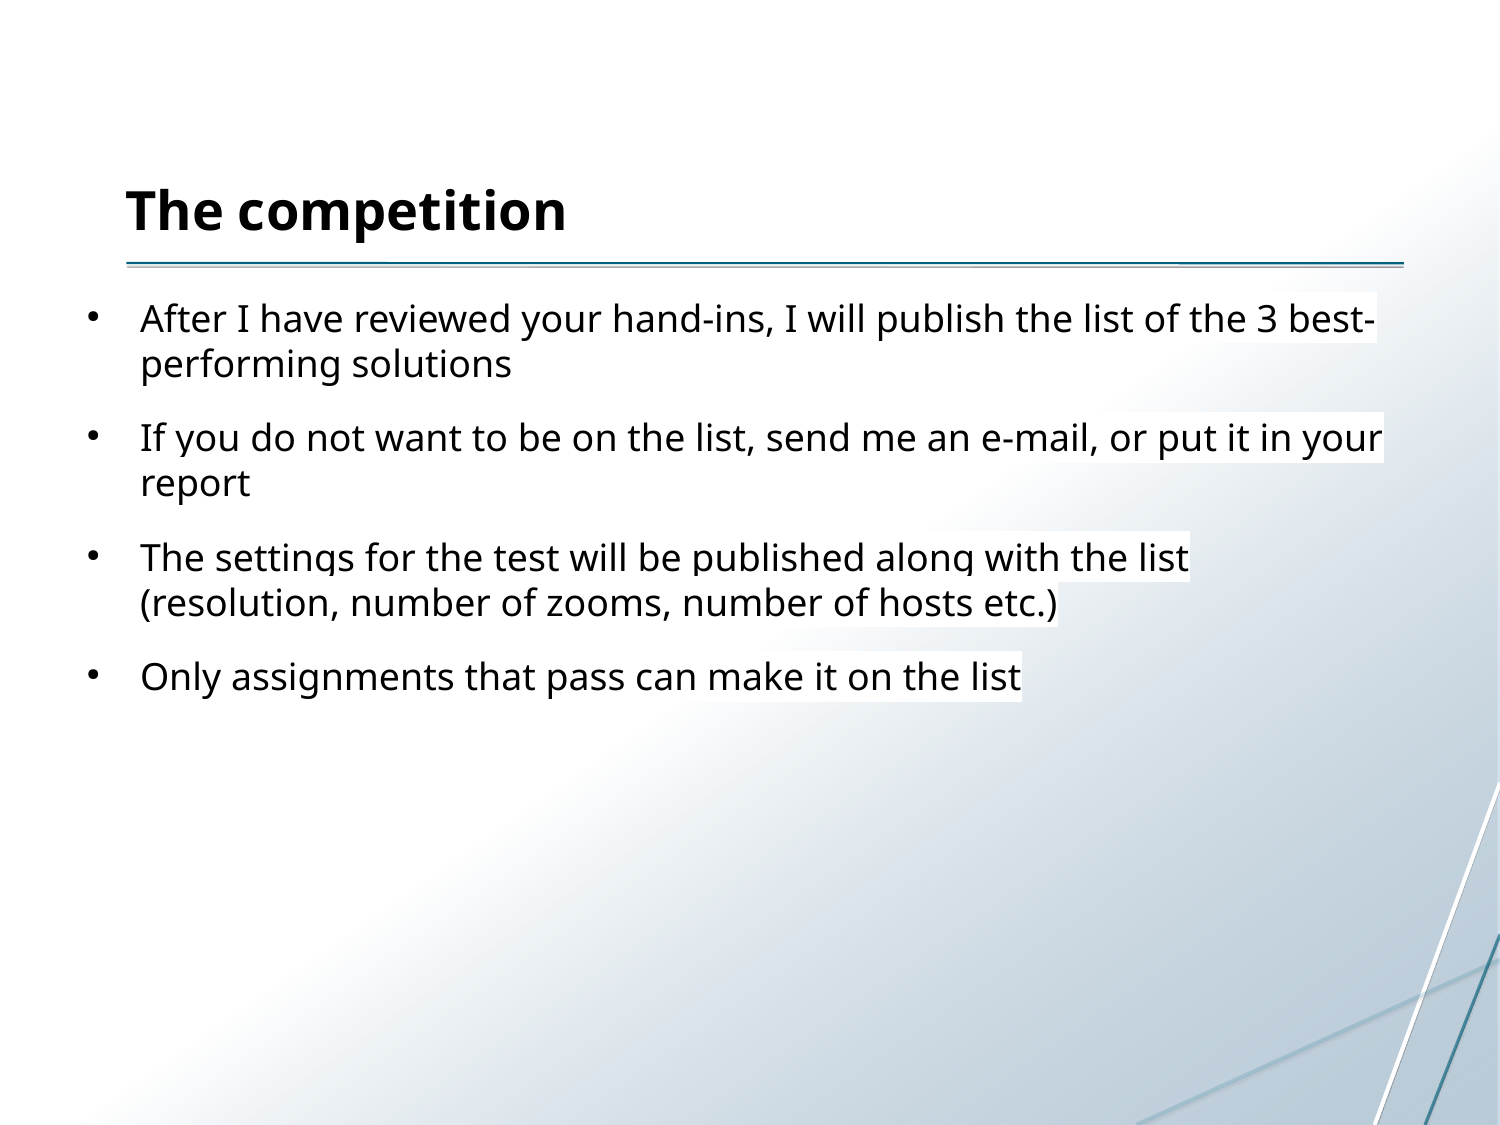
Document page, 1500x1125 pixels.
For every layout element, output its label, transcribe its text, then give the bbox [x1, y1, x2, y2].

title The competition [109, 49, 1403, 249]
list After I have reviewed your hand-ins, I will publish the list of the 3 best-performing solutions If you do not want to be on the list, send me an e-mail, or put it in your report The settings for the test will be published along with the list (resolution, number of zooms, number of hosts etc.) Only assignments that pass can make it on the list [54, 287, 1404, 1005]
